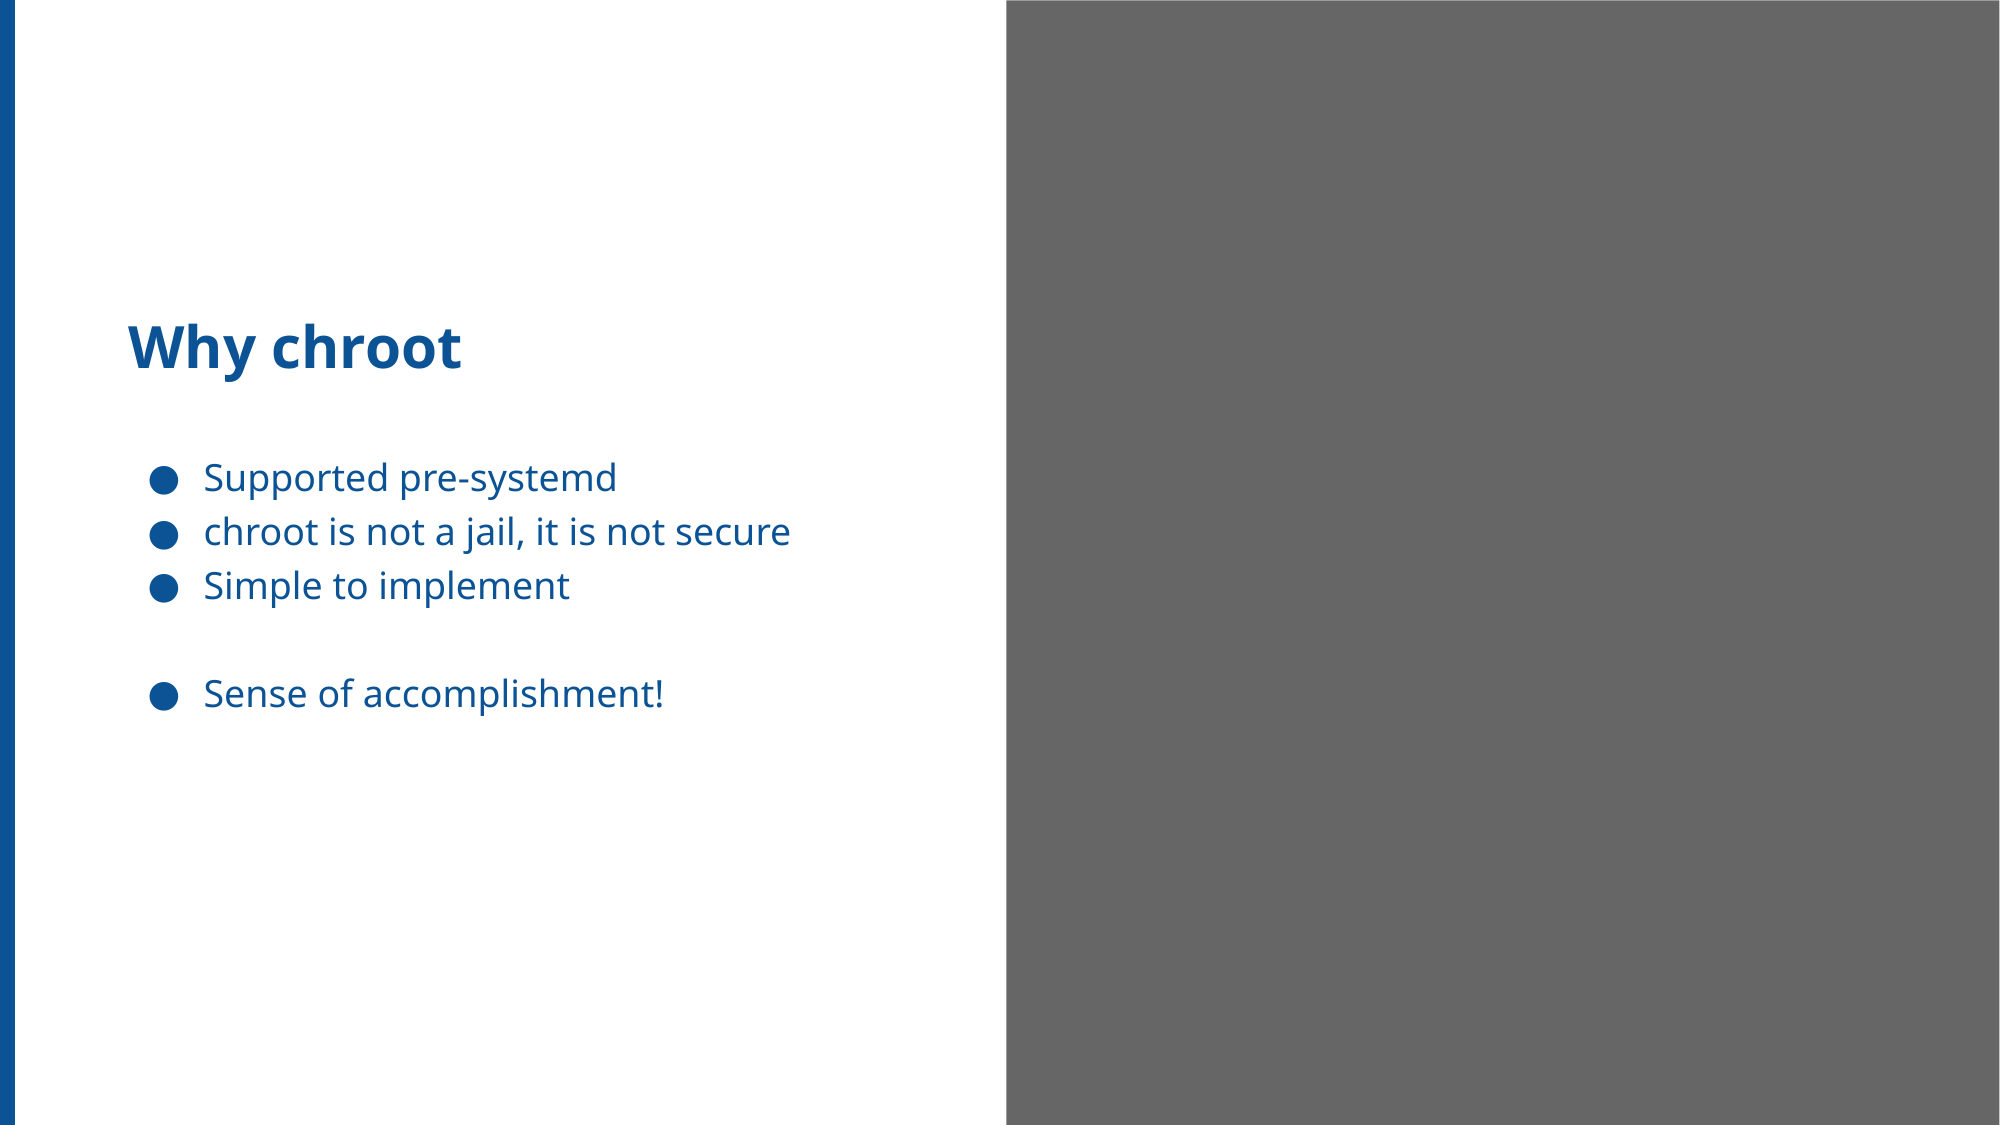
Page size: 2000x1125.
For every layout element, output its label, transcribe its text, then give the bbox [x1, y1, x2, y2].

text_box Supported pre-systemd chroot is not a jail, it is not secure Simple to implement Sense of accomplishment! [113, 437, 888, 901]
text_box Why chroot [113, 302, 802, 388]
text_box [1006, 0, 2000, 1125]
